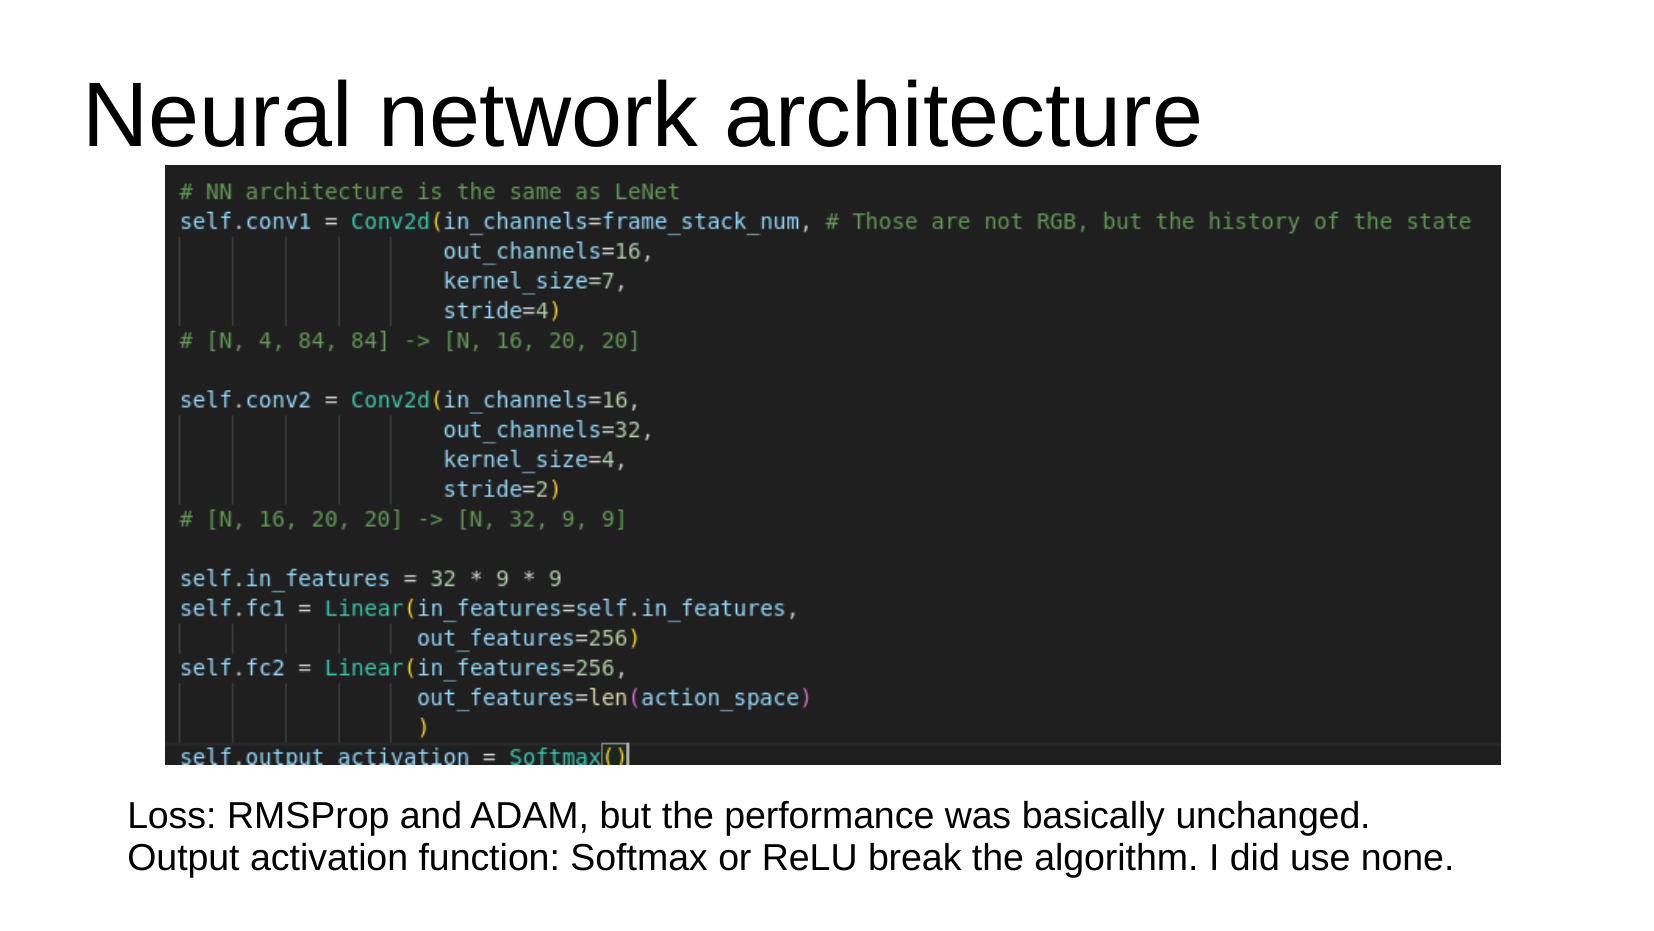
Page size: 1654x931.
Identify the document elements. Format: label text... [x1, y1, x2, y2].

text_box Loss: RMSProp and ADAM, but the performance was basically unchanged. Output activation function: Softmax or ReLU break the algorithm. I did use none. [112, 787, 1576, 887]
title Neural network architecture [82, 37, 1571, 193]
picture [165, 165, 1501, 765]
